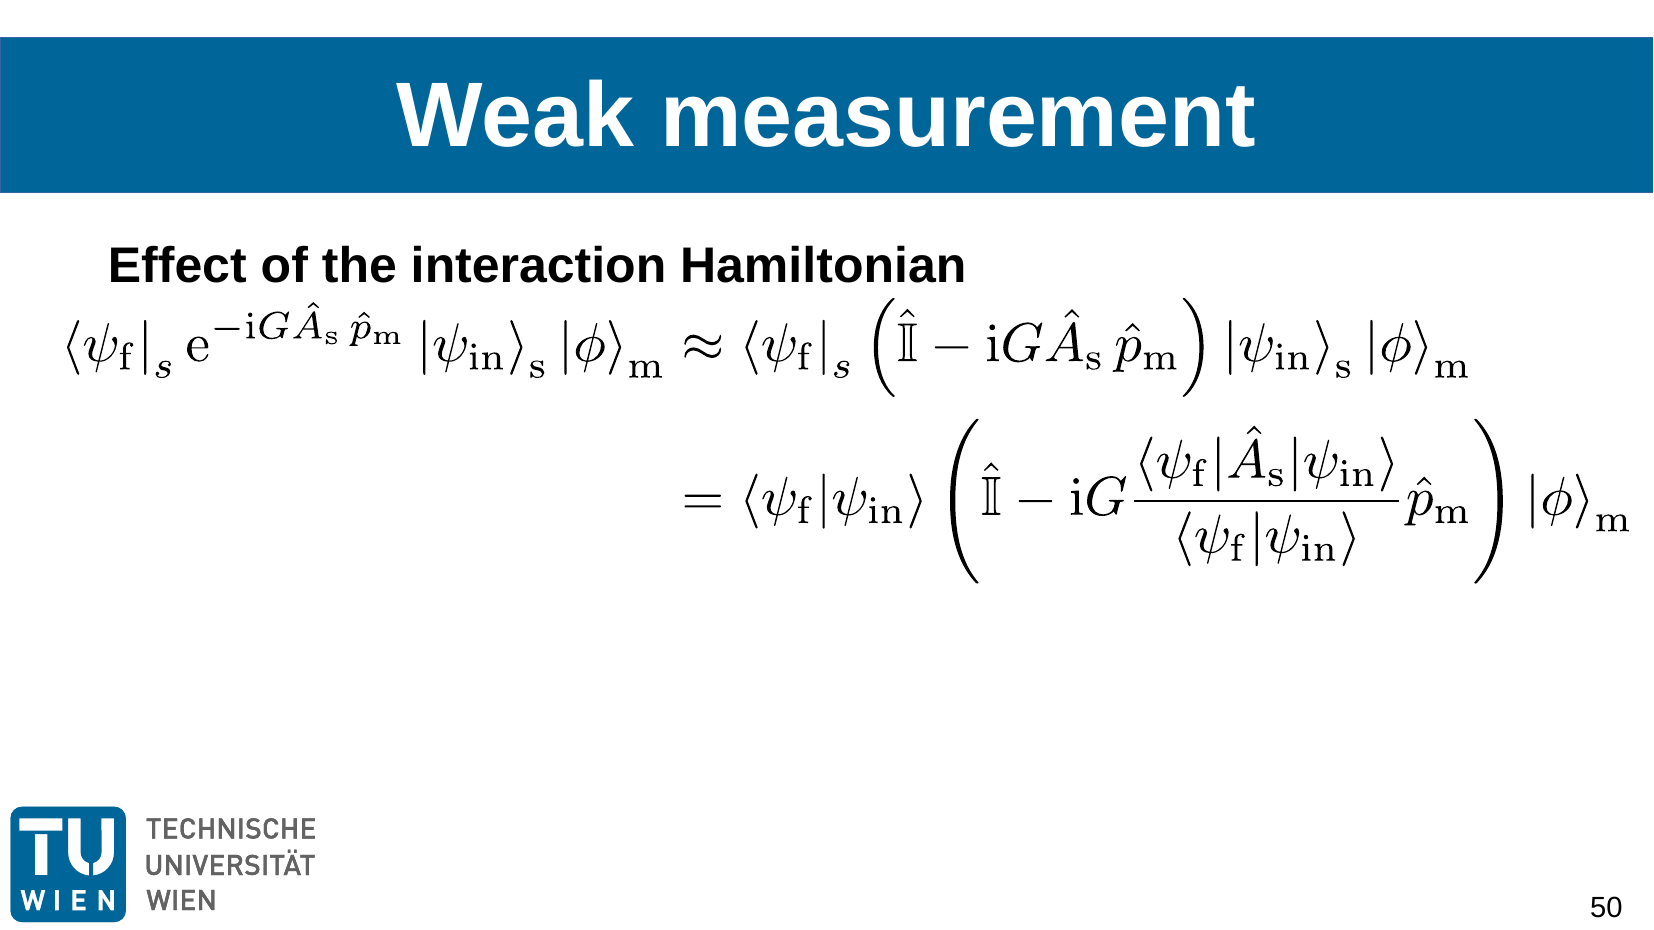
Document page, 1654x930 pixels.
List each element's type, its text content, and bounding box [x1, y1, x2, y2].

list Effect of the interaction Hamiltonian [107, 236, 1186, 285]
title Weak measurement [0, 37, 1653, 193]
picture [45, 285, 1635, 600]
